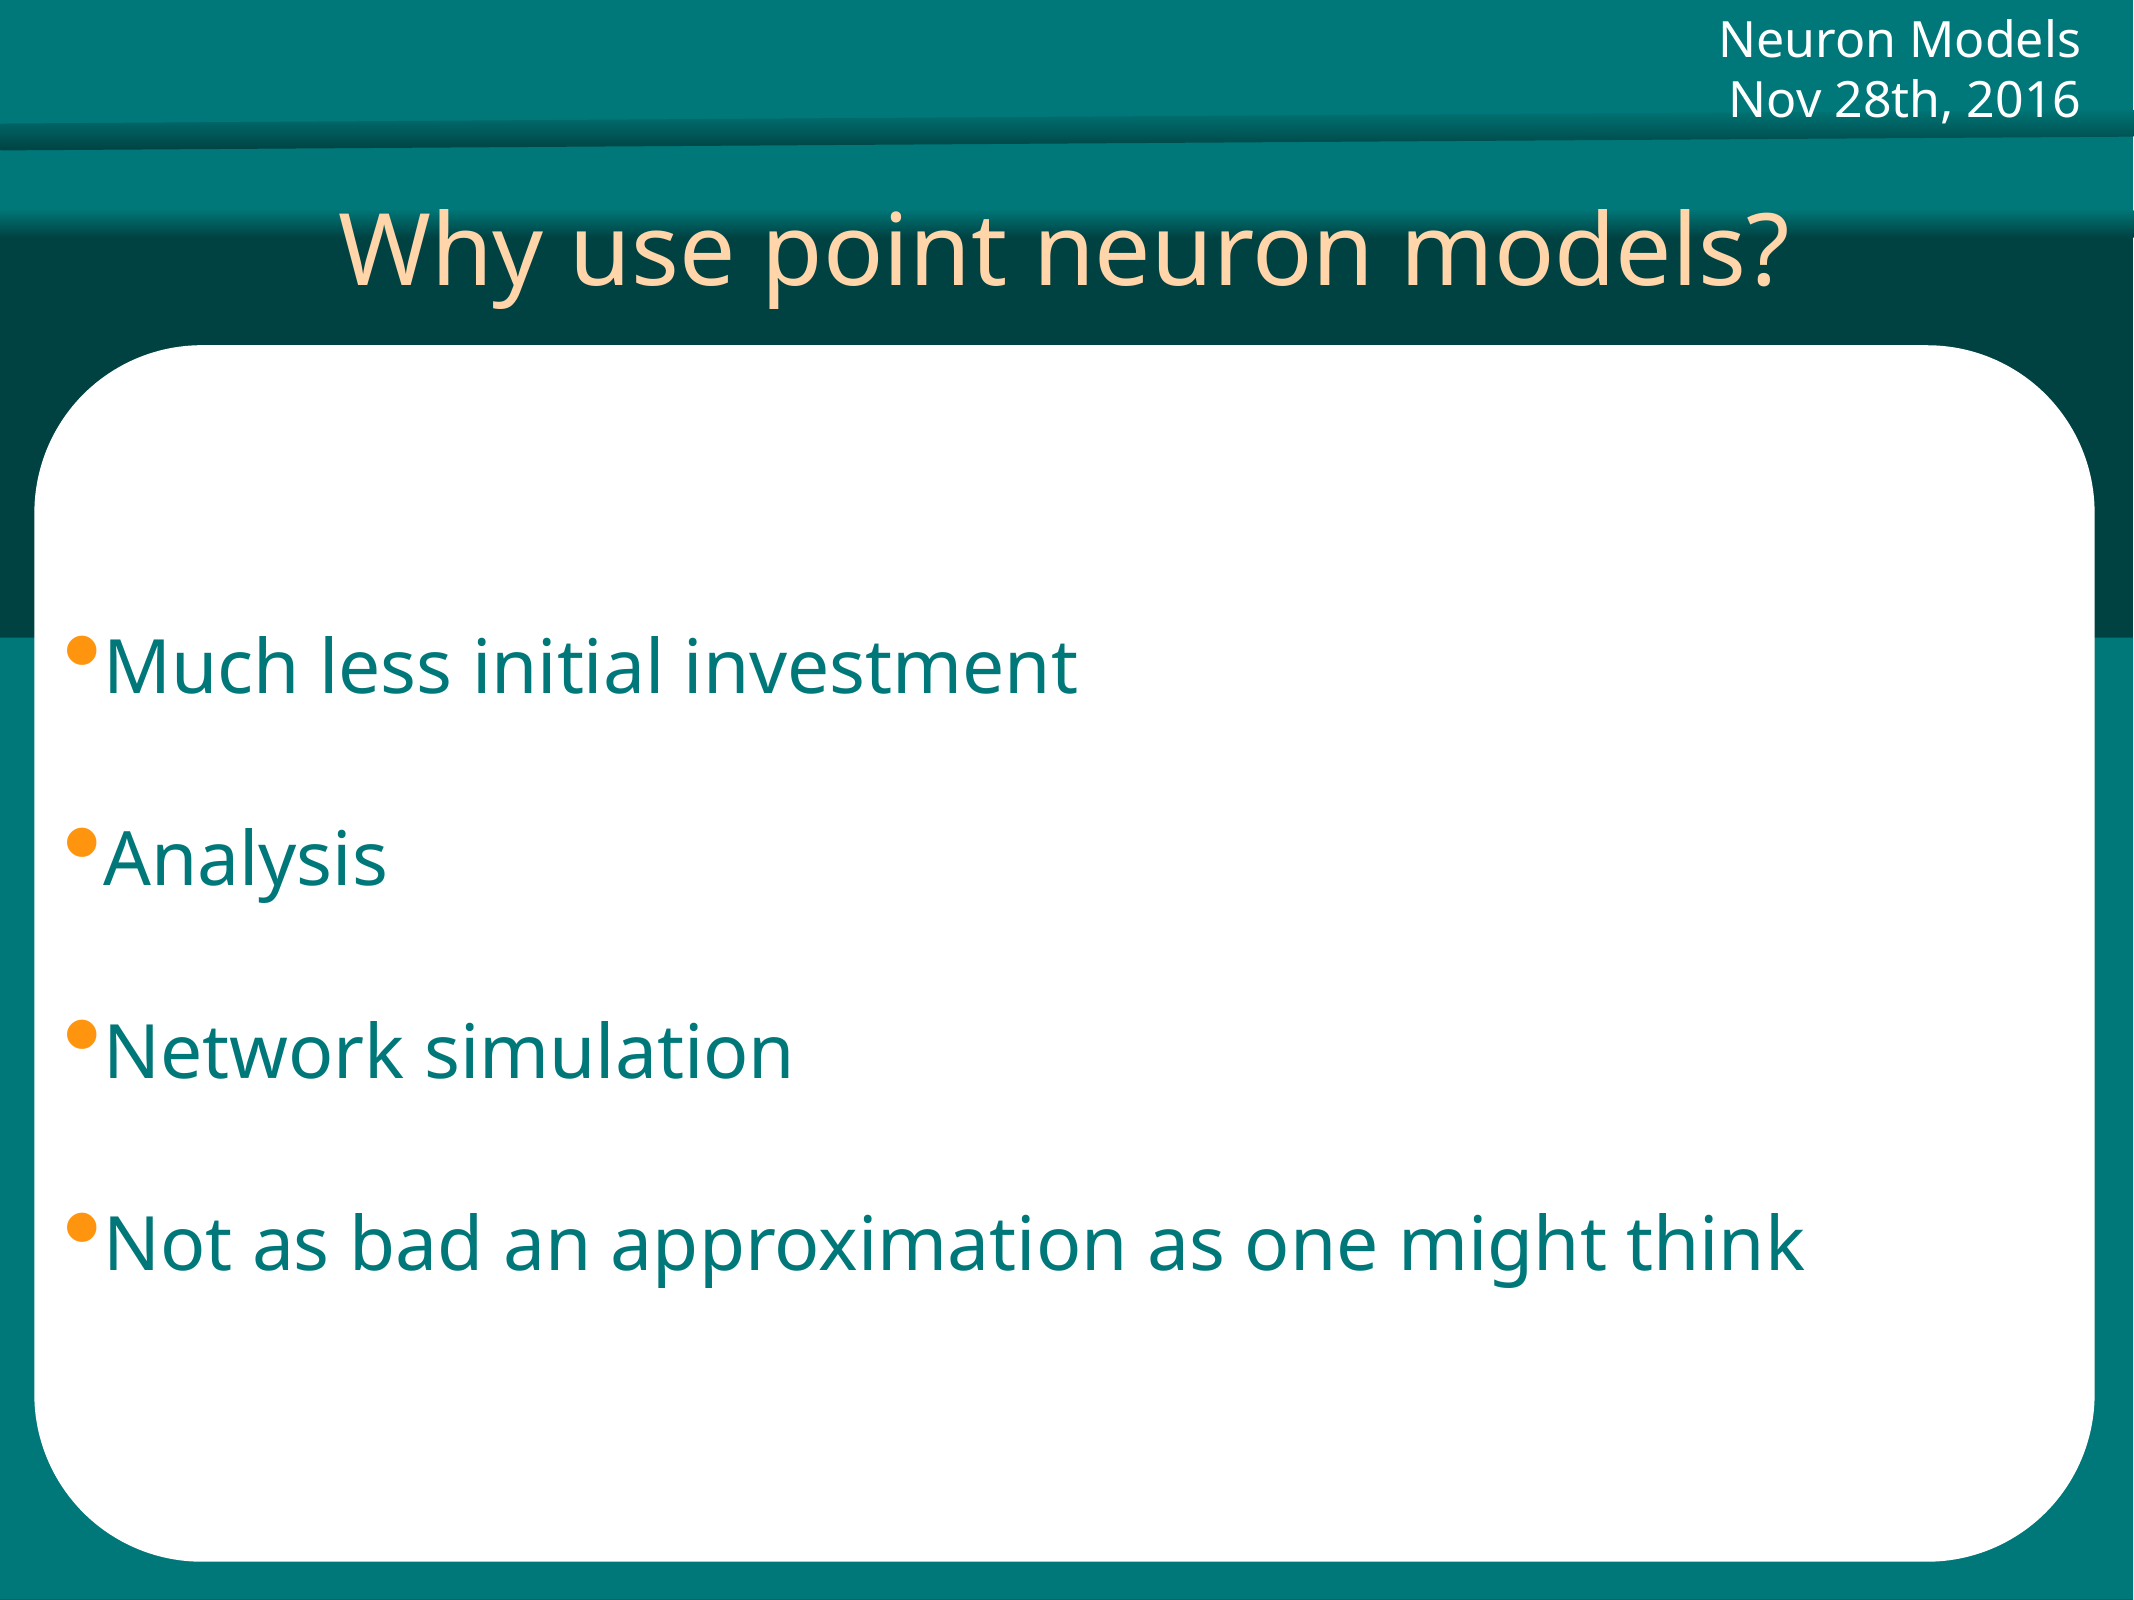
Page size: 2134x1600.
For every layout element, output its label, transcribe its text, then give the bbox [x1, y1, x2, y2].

text_box Neuron Models Nov 28th, 2016 [443, 1, 2090, 135]
text_box Much less initial investment Analysis Network simulation Not as bad an approximation as one might think [55, 364, 2072, 1540]
text_box Why use point neuron models? [32, 153, 2097, 337]
